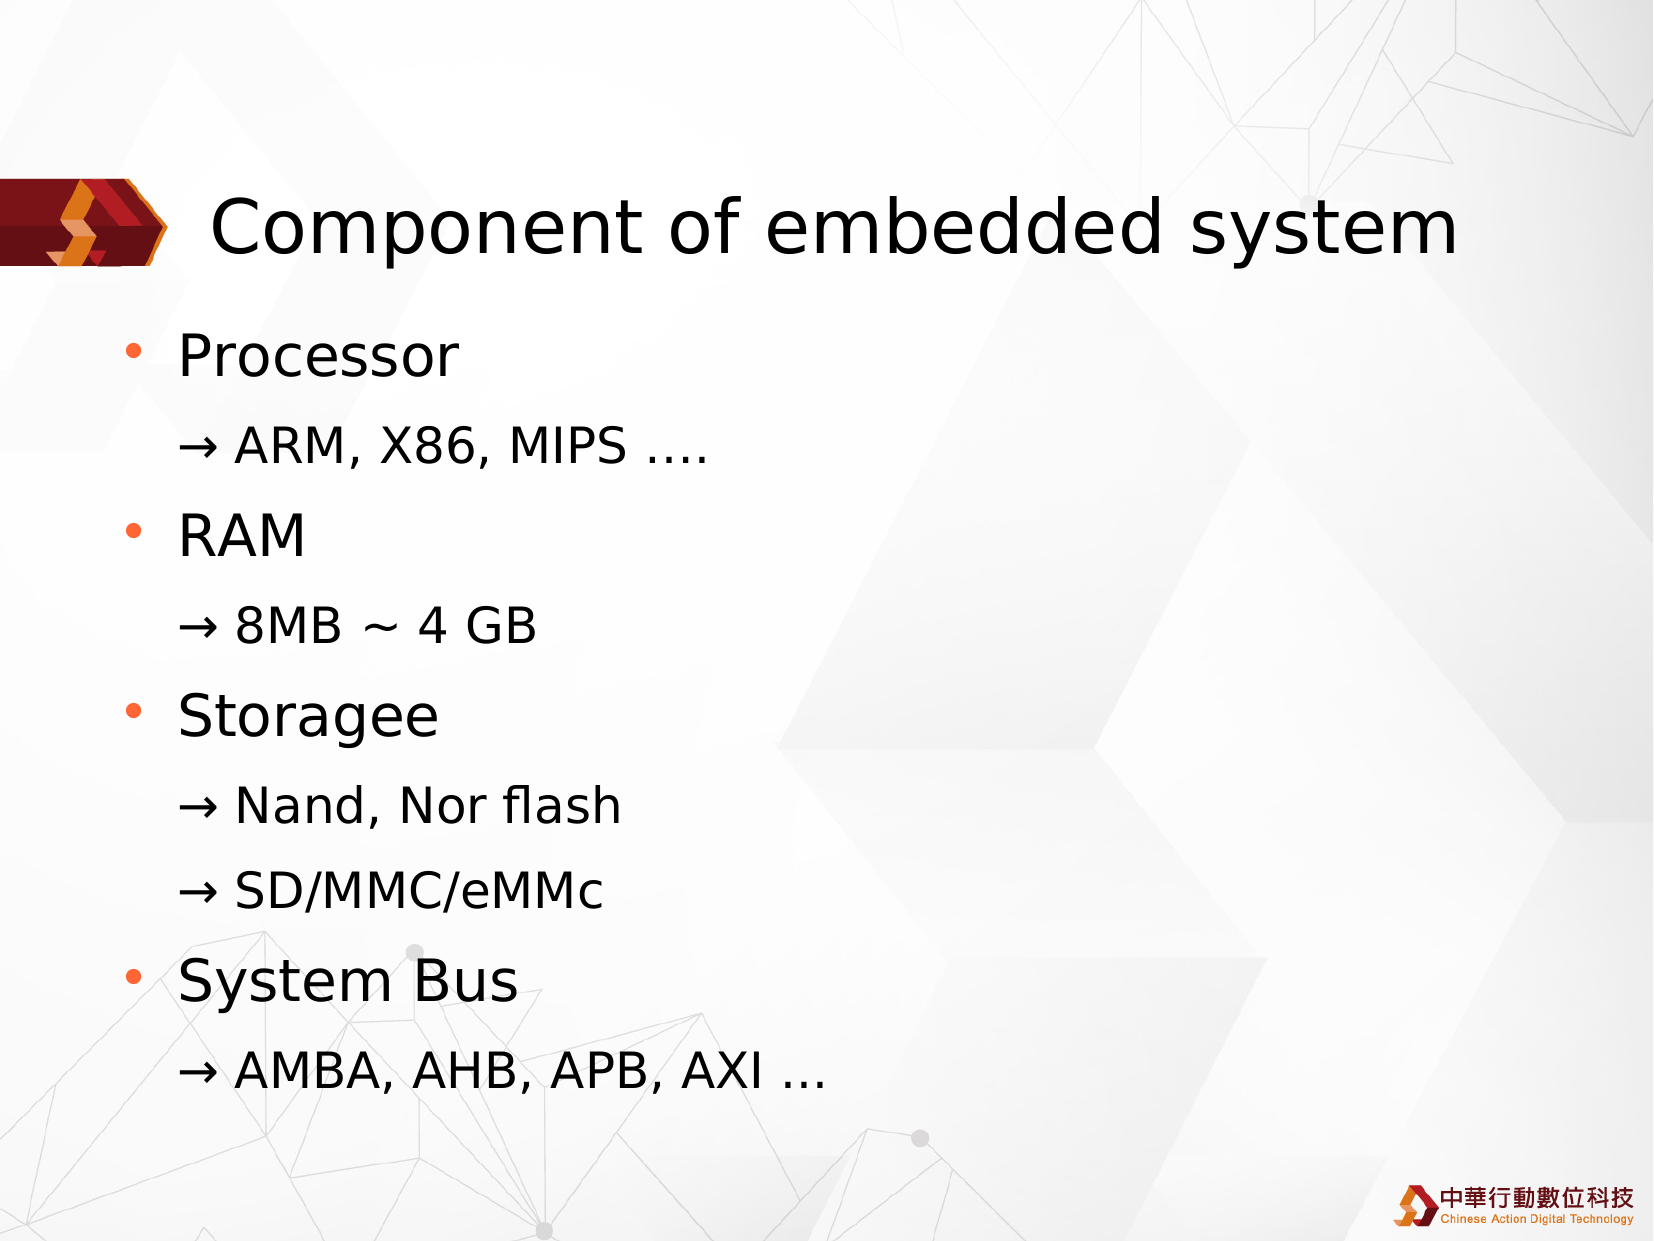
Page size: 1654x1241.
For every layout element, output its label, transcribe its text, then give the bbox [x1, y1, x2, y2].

picture [0, 0, 1654, 1241]
list Processor → ARM, X86, MIPS …. RAM → 8MB ~ 4 GB Storagee → Nand, Nor flash → SD/MMC/eMMc System Bus → AMBA, AHB, APB, AXI ... [106, 319, 1559, 1167]
title Component of embedded system [141, 116, 1529, 319]
